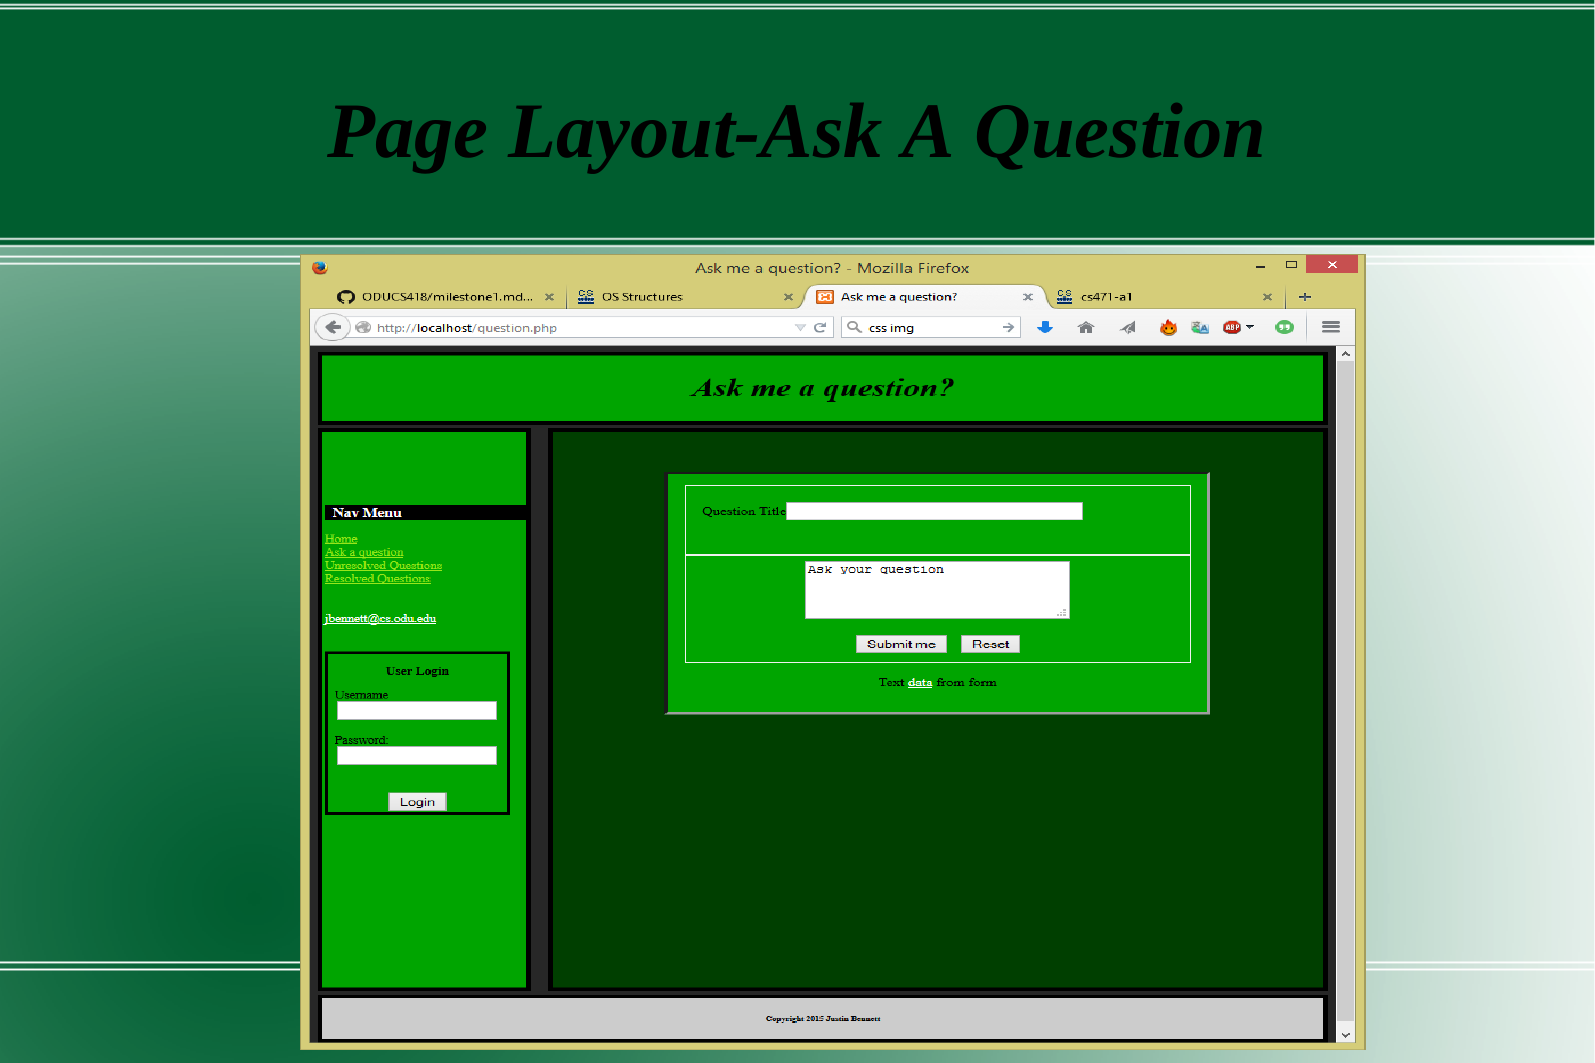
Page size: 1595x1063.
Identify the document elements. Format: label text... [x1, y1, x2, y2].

picture [0, 0, 1595, 1063]
title Page Layout-Ask A Question [79, 42, 1515, 220]
